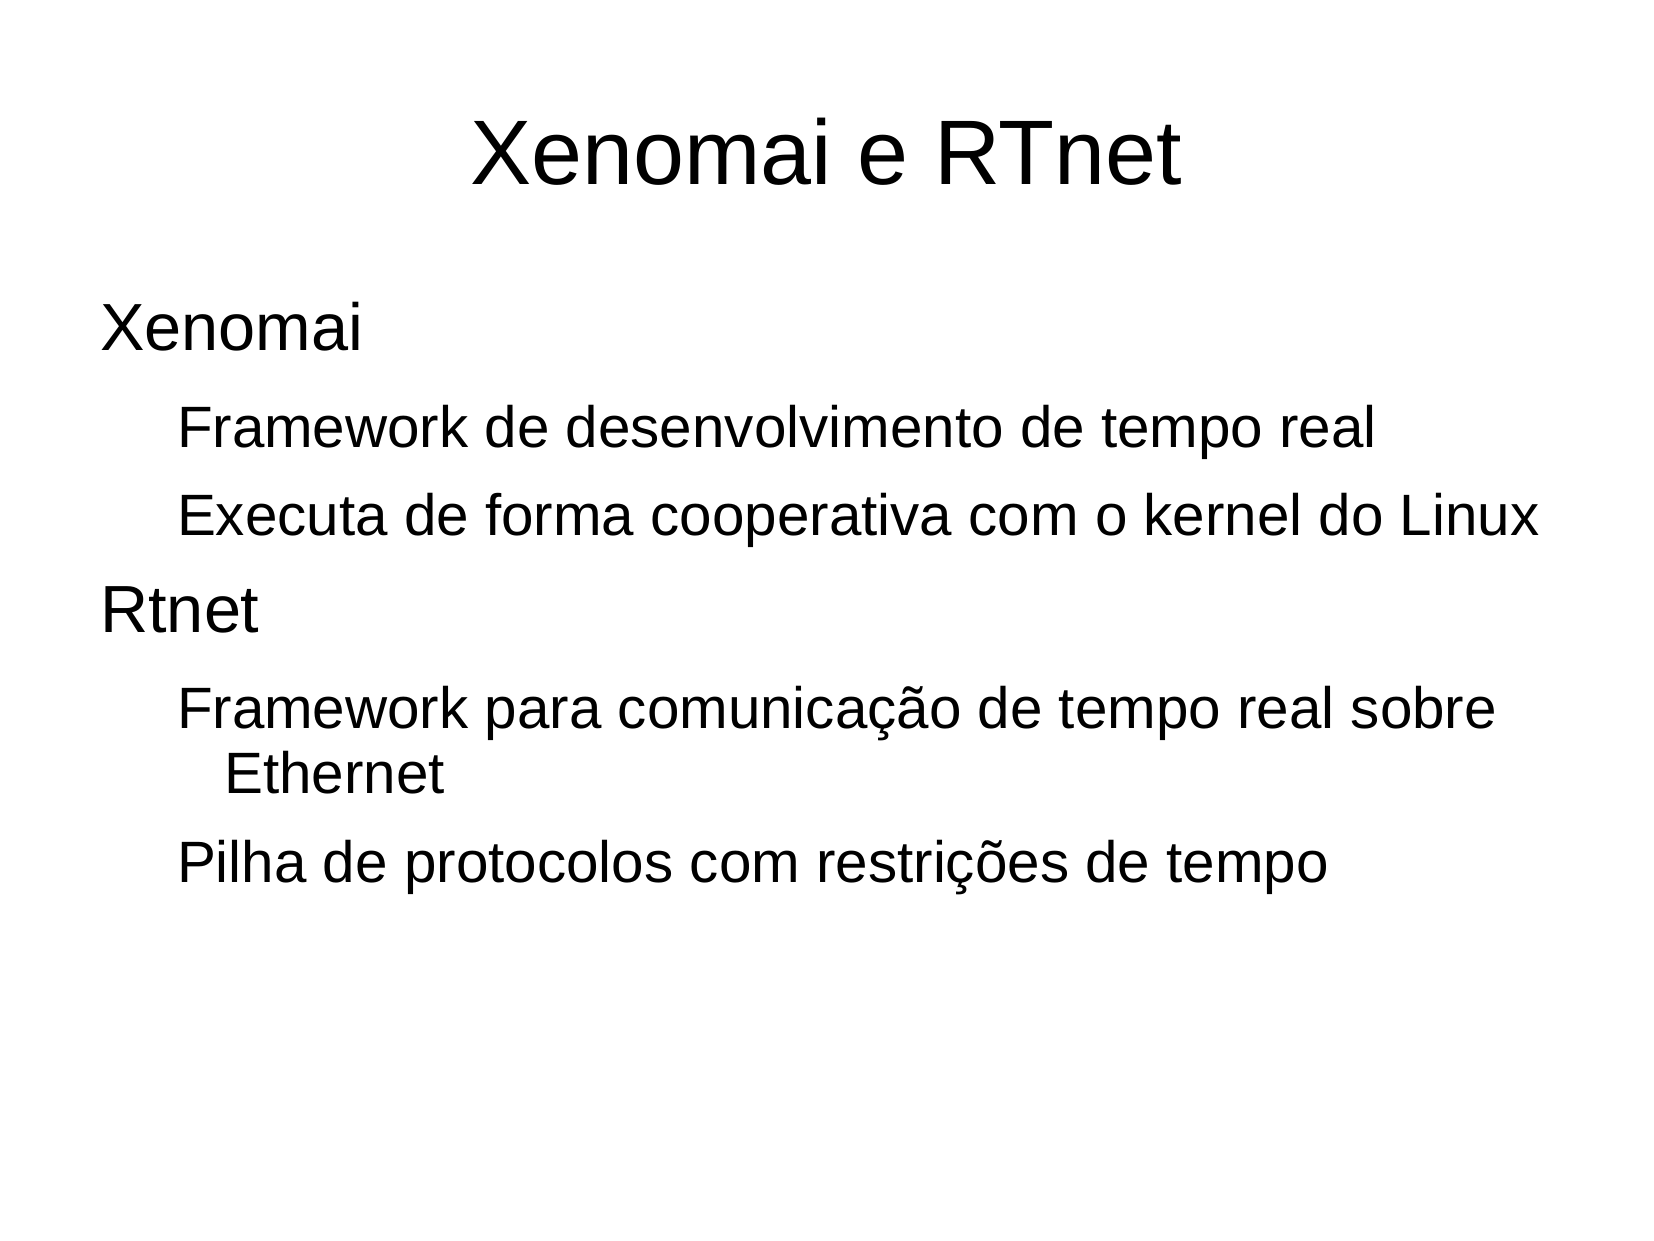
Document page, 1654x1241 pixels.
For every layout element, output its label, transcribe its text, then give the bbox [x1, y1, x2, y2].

title Xenomai e RTnet [82, 56, 1571, 250]
list Xenomai Framework de desenvolvimento de tempo real Executa de forma cooperativa com o kernel do Linux Rtnet Framework para comunicação de tempo real sobre Ethernet Pilha de protocolos com restrições de tempo [82, 290, 1571, 1094]
